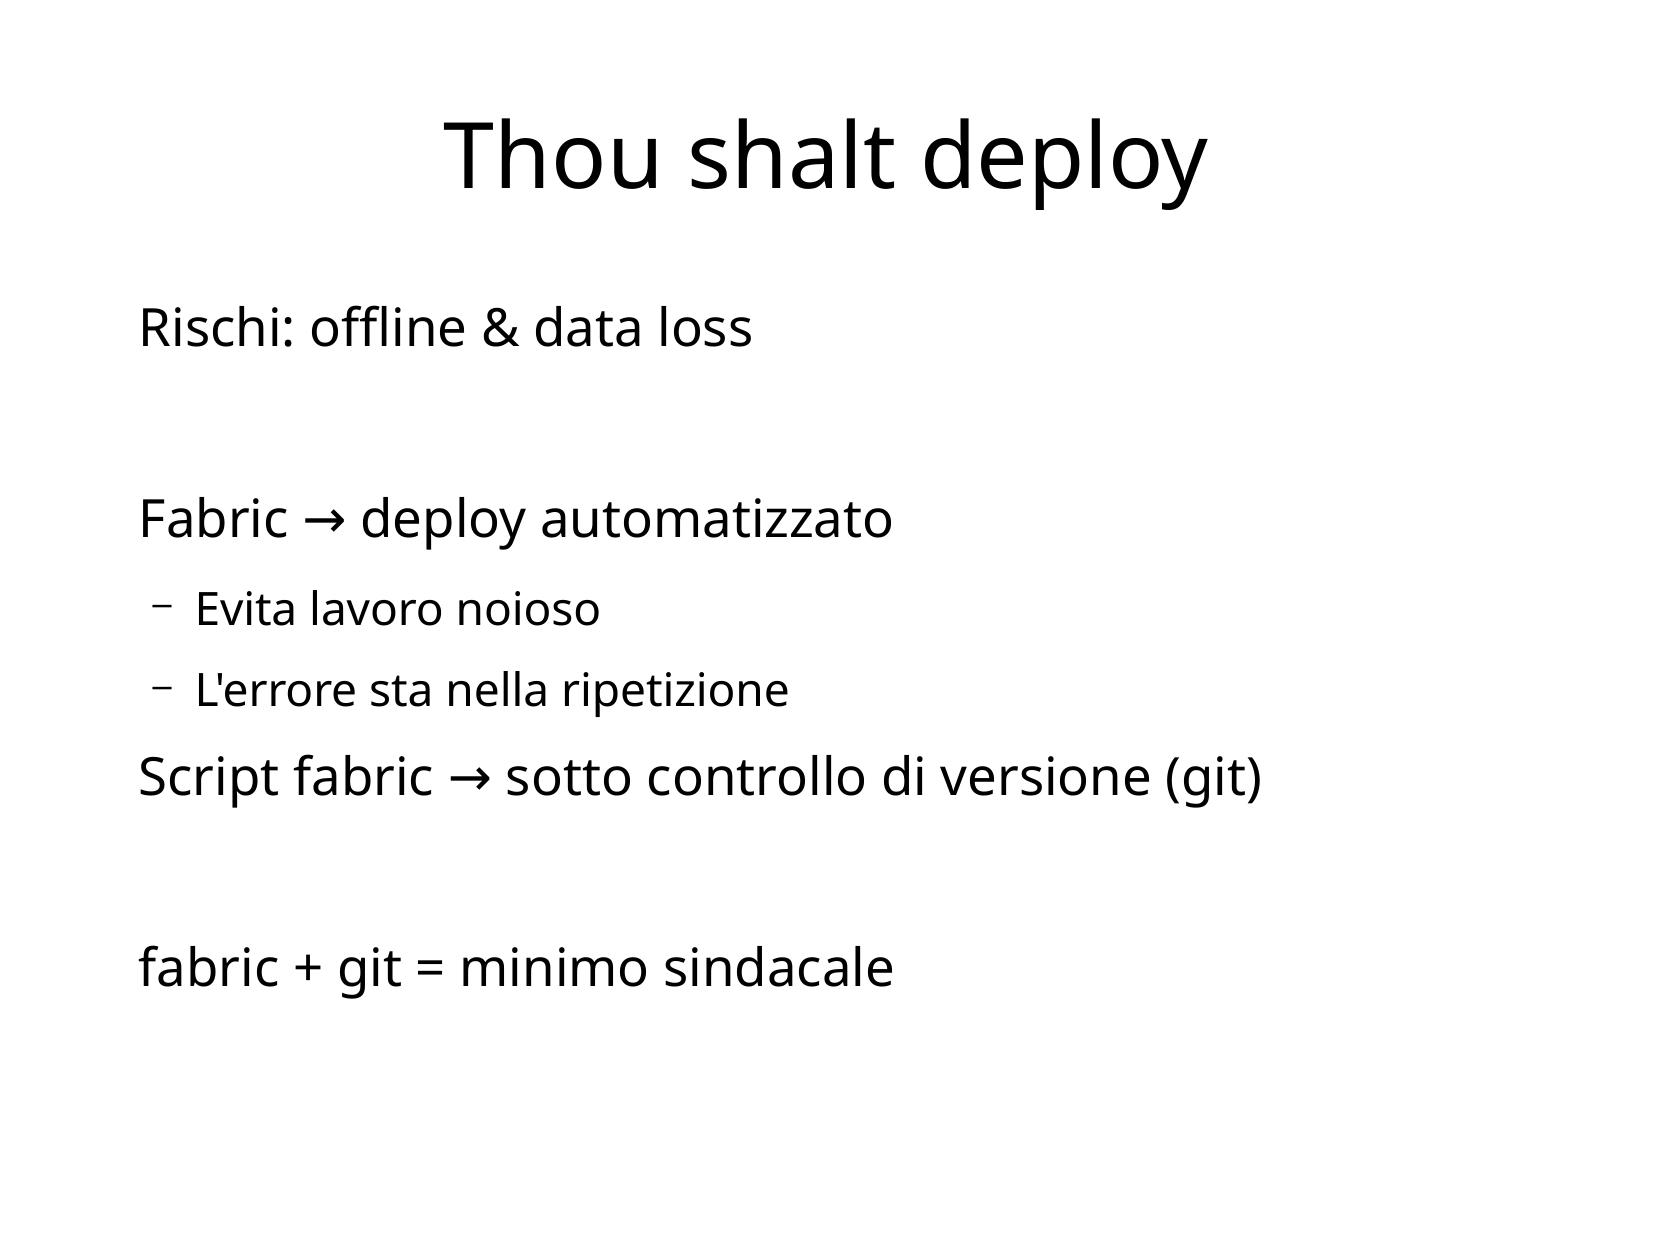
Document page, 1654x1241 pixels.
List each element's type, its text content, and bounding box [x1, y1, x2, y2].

list Rischi: offline & data loss Fabric → deploy automatizzato Evita lavoro noioso L'errore sta nella ripetizione Script fabric → sotto controllo di versione (git) fabric + git = minimo sindacale [82, 290, 1571, 1010]
title Thou shalt deploy [82, 49, 1571, 257]
